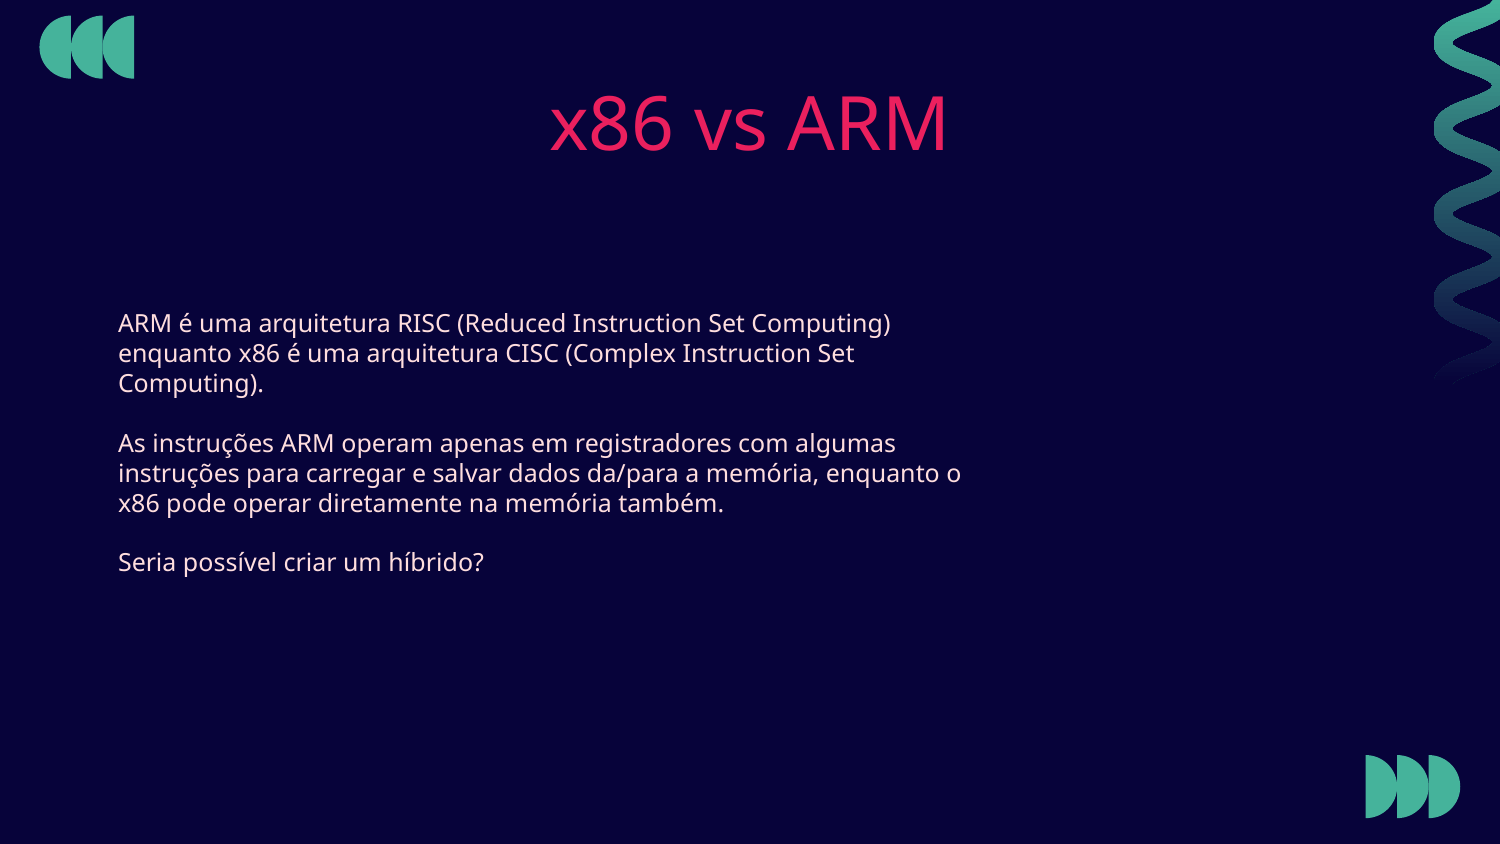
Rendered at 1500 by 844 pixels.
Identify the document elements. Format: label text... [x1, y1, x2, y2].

list ARM é uma arquitetura RISC (Reduced Instruction Set Computing) enquanto x86 é uma arquitetura CISC (Complex Instruction Set Computing). As instruções ARM operam apenas em registradores com algumas instruções para carregar e salvar dados da/para a memória, enquanto o x86 pode operar diretamente na memória também. Seria possível criar um híbrido? [118, 189, 1004, 756]
title x86 vs ARM [118, 72, 1382, 167]
